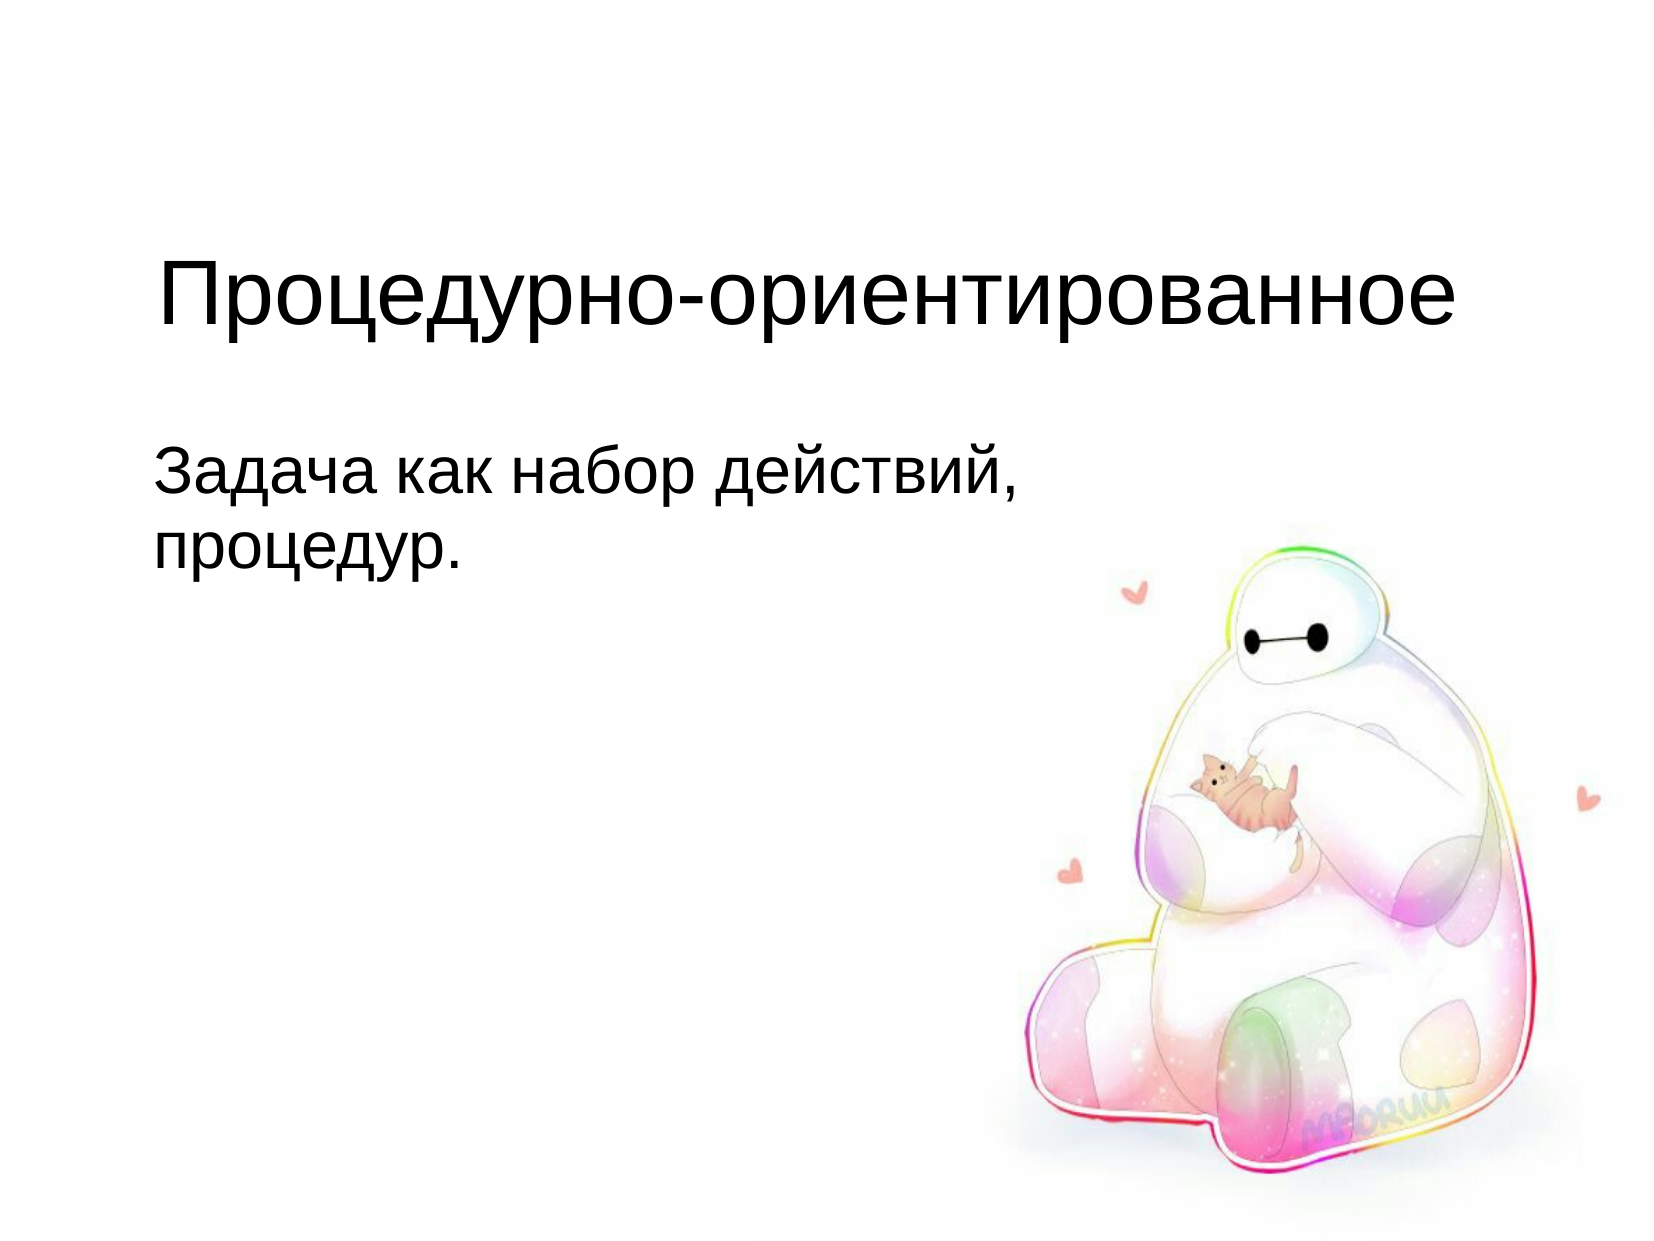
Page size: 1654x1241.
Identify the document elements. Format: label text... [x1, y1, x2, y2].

picture [751, 123, 1654, 1241]
title Процедурно-ориентированное [153, 188, 1465, 397]
subtitle Задача как набор действий, процедур. [153, 413, 1217, 603]
